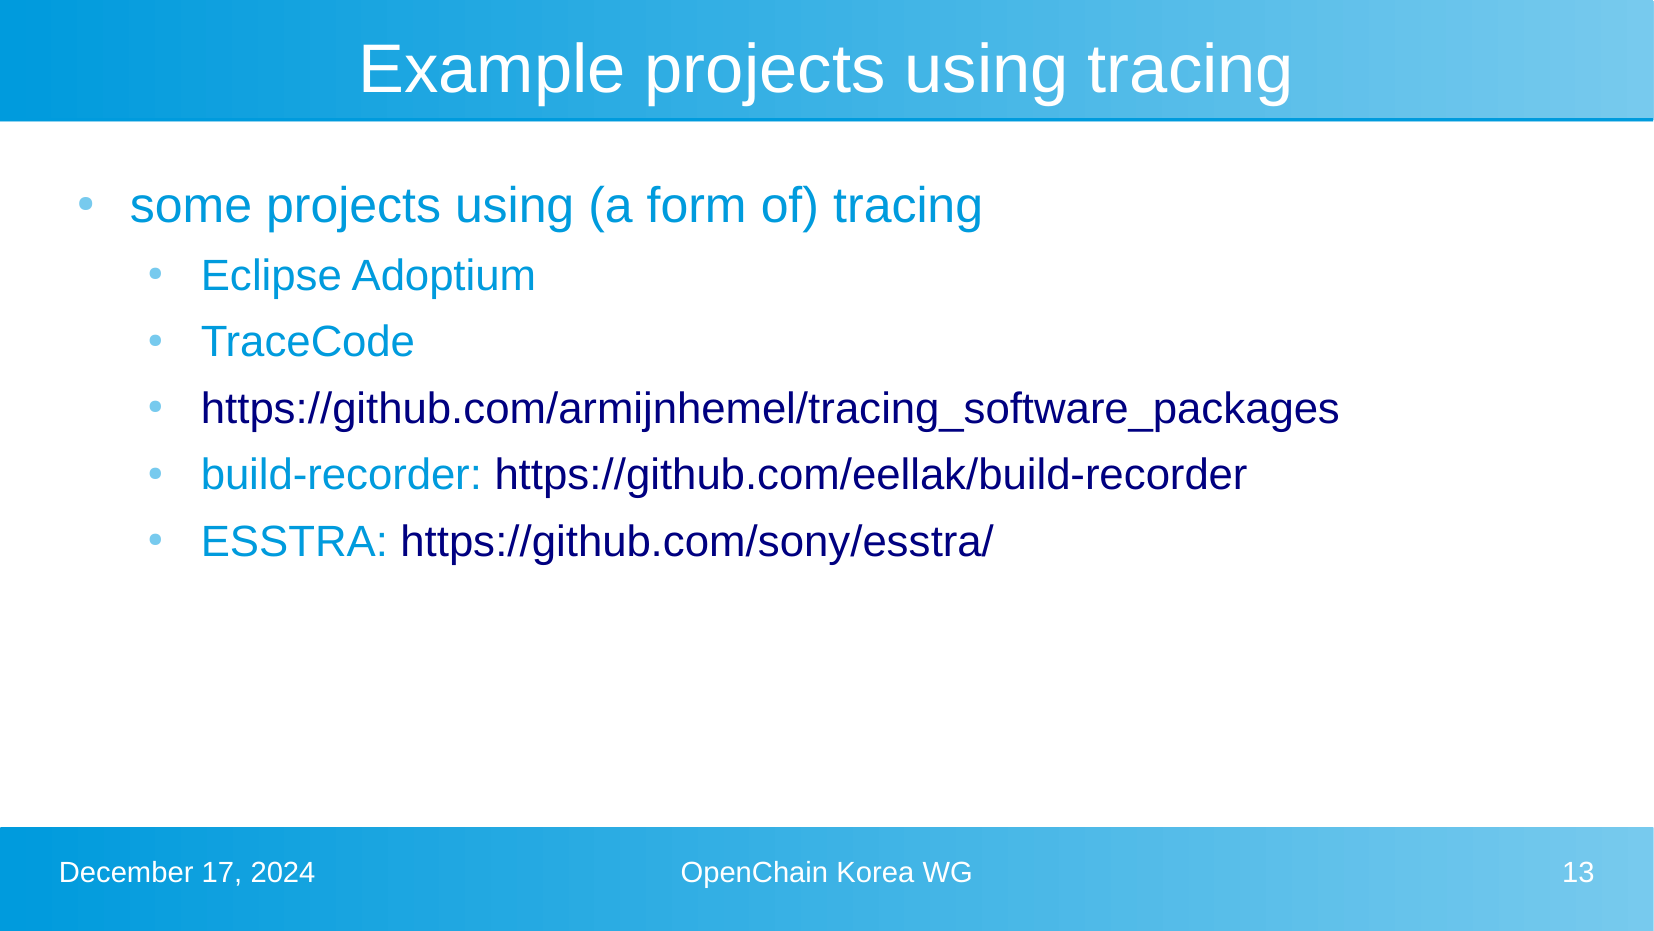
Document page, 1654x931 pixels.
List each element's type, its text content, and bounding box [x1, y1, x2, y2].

list some projects using (a form of) tracing Eclipse Adoptium TraceCode https://github.com/armijnhemel/tracing_software_packages build-recorder: https://github.com/eellak/build-recorder ESSTRA: https://github.com/sony/esstra/ [59, 177, 1595, 768]
title Example projects using tracing [59, 29, 1595, 108]
